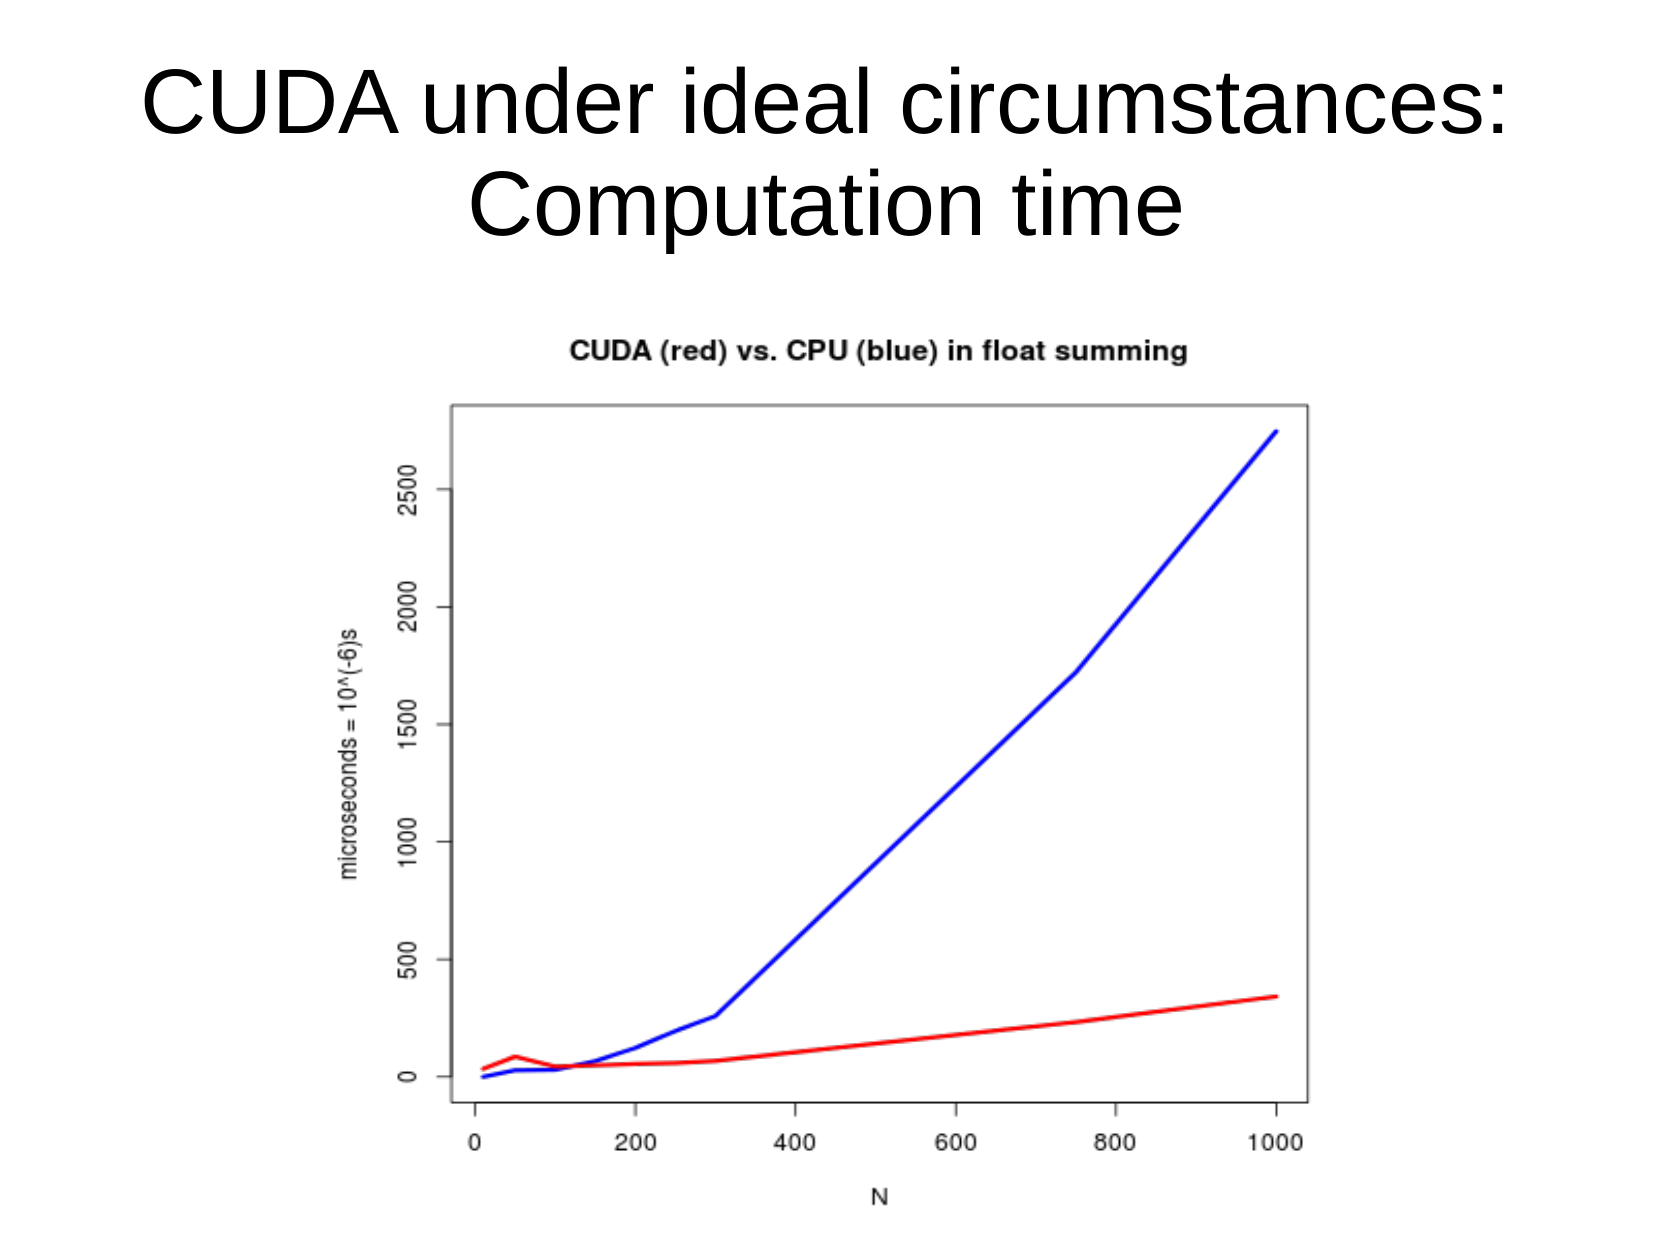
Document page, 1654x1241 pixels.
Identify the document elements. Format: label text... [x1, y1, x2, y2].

picture [330, 295, 1371, 1241]
title CUDA under ideal circumstances: Computation time [82, 49, 1571, 257]
